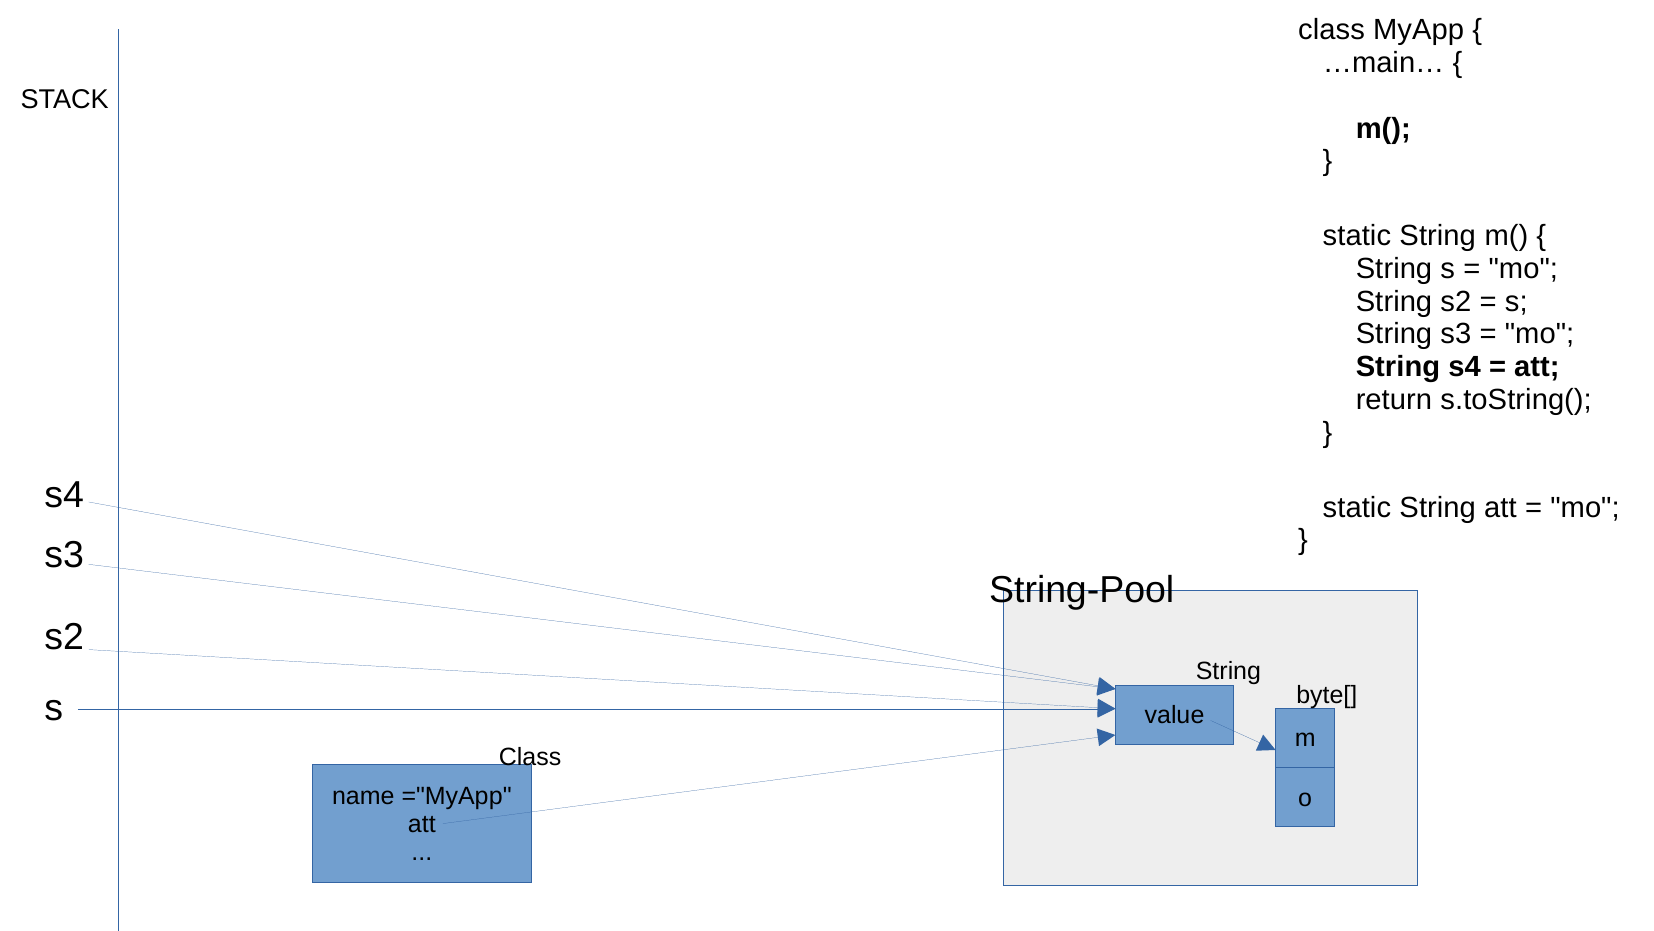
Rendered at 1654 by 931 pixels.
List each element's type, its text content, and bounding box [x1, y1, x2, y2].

text_box [1003, 669, 1082, 684]
text_box s3 [29, 525, 119, 583]
text_box s [29, 679, 78, 736]
text_box [1003, 590, 1418, 886]
text_box value [1115, 685, 1234, 745]
text_box name ="MyApp" att ... [312, 764, 532, 883]
text_box s2 [29, 608, 119, 666]
text_box STACK [5, 76, 124, 122]
text_box [1003, 703, 1097, 709]
text_box Class [484, 735, 577, 779]
text_box [1003, 676, 1115, 707]
text_box class MyApp { …main… { m(); } static String m() { String s = "mo"; String s2 = s; String s3 = "mo"; String s4 = att; return s.toString(); } static String att = "mo"; } [1283, 5, 1631, 561]
text_box String-Pool [974, 561, 1190, 618]
text_box o [1275, 767, 1335, 827]
text_box m [1275, 708, 1335, 767]
text_box String [1181, 649, 1277, 693]
text_box byte[] [1281, 673, 1373, 717]
text_box s4 [29, 466, 119, 524]
text_box [1003, 710, 1115, 749]
